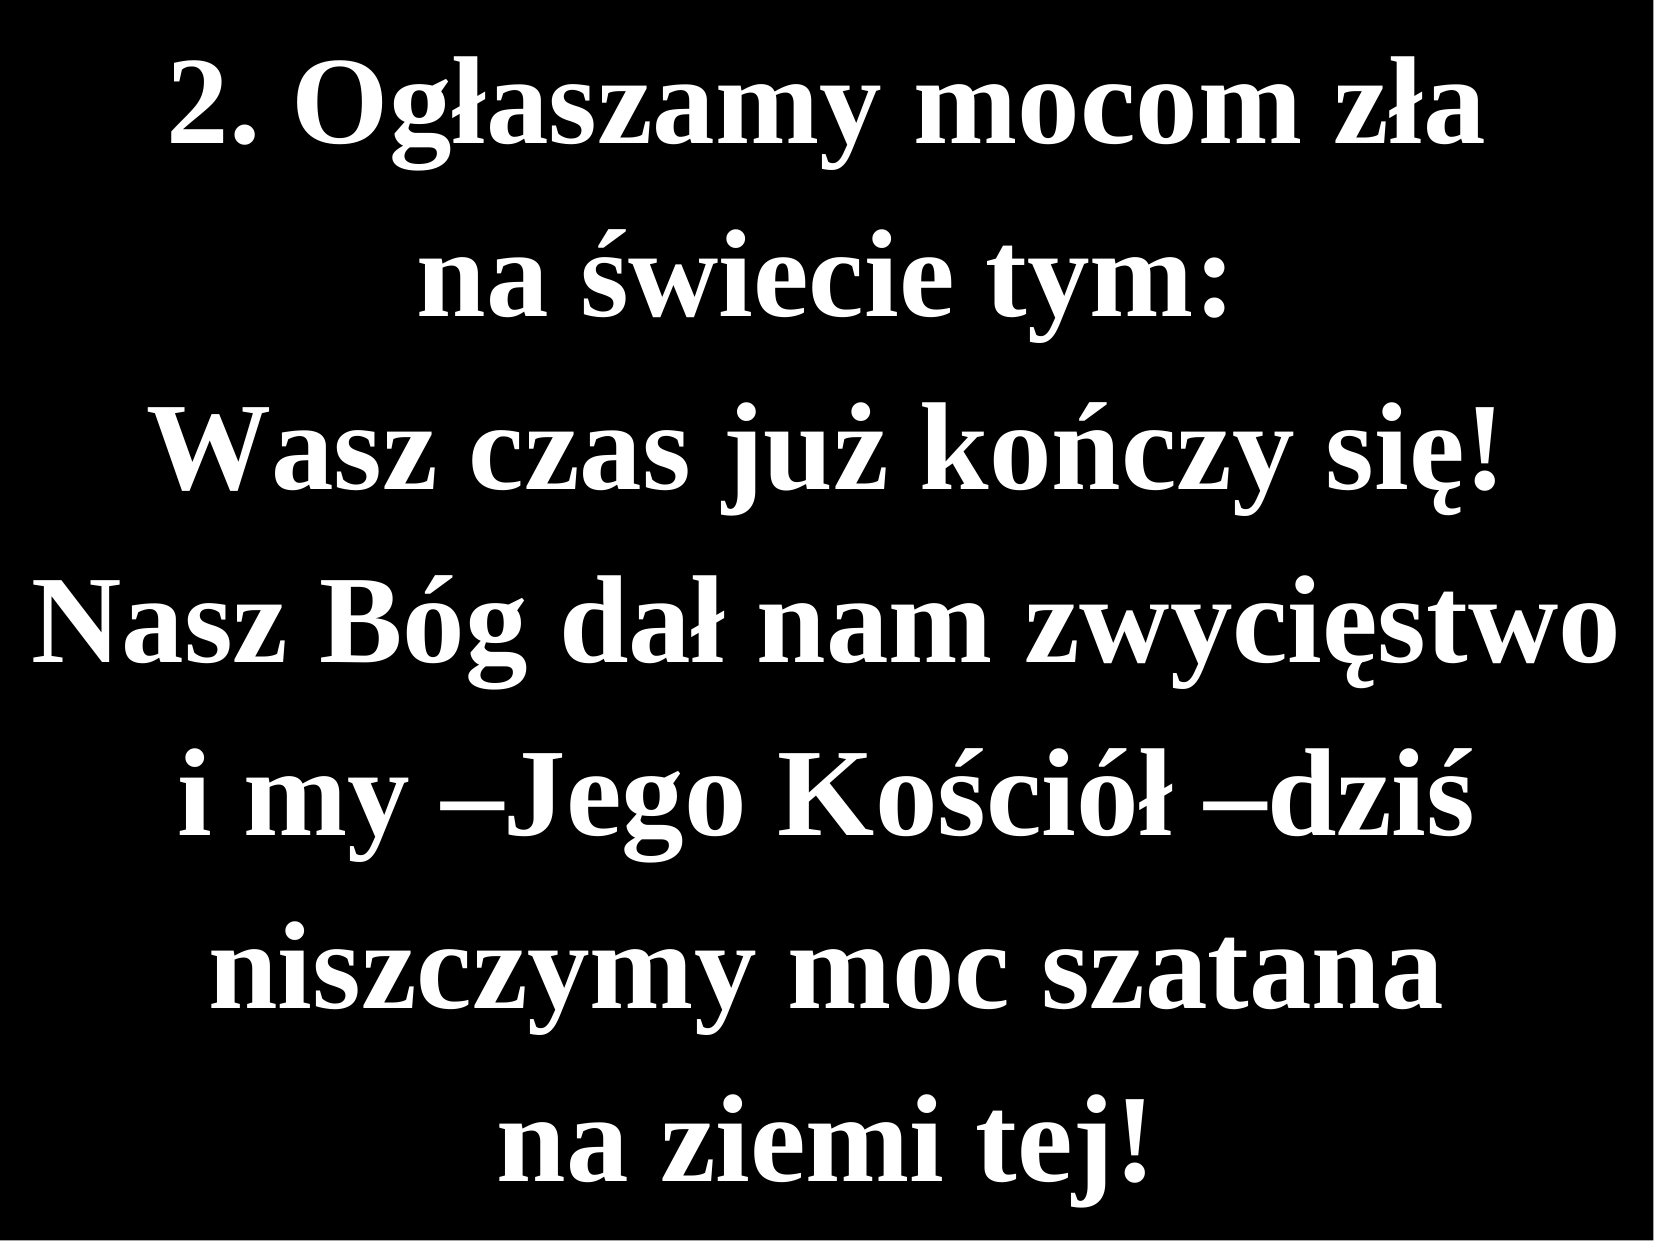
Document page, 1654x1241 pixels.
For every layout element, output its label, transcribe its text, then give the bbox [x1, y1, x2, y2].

title 2. Ogłaszamy mocom zła ppp na świecie tym: ppp Wasz czas już kończy się! ppp Nasz Bóg dał nam zwycięstwo ppp i my –Jego Kościół –dziś ppp niszczymy moc szatana ppp na ziemi tej! [0, 0, 1654, 1241]
